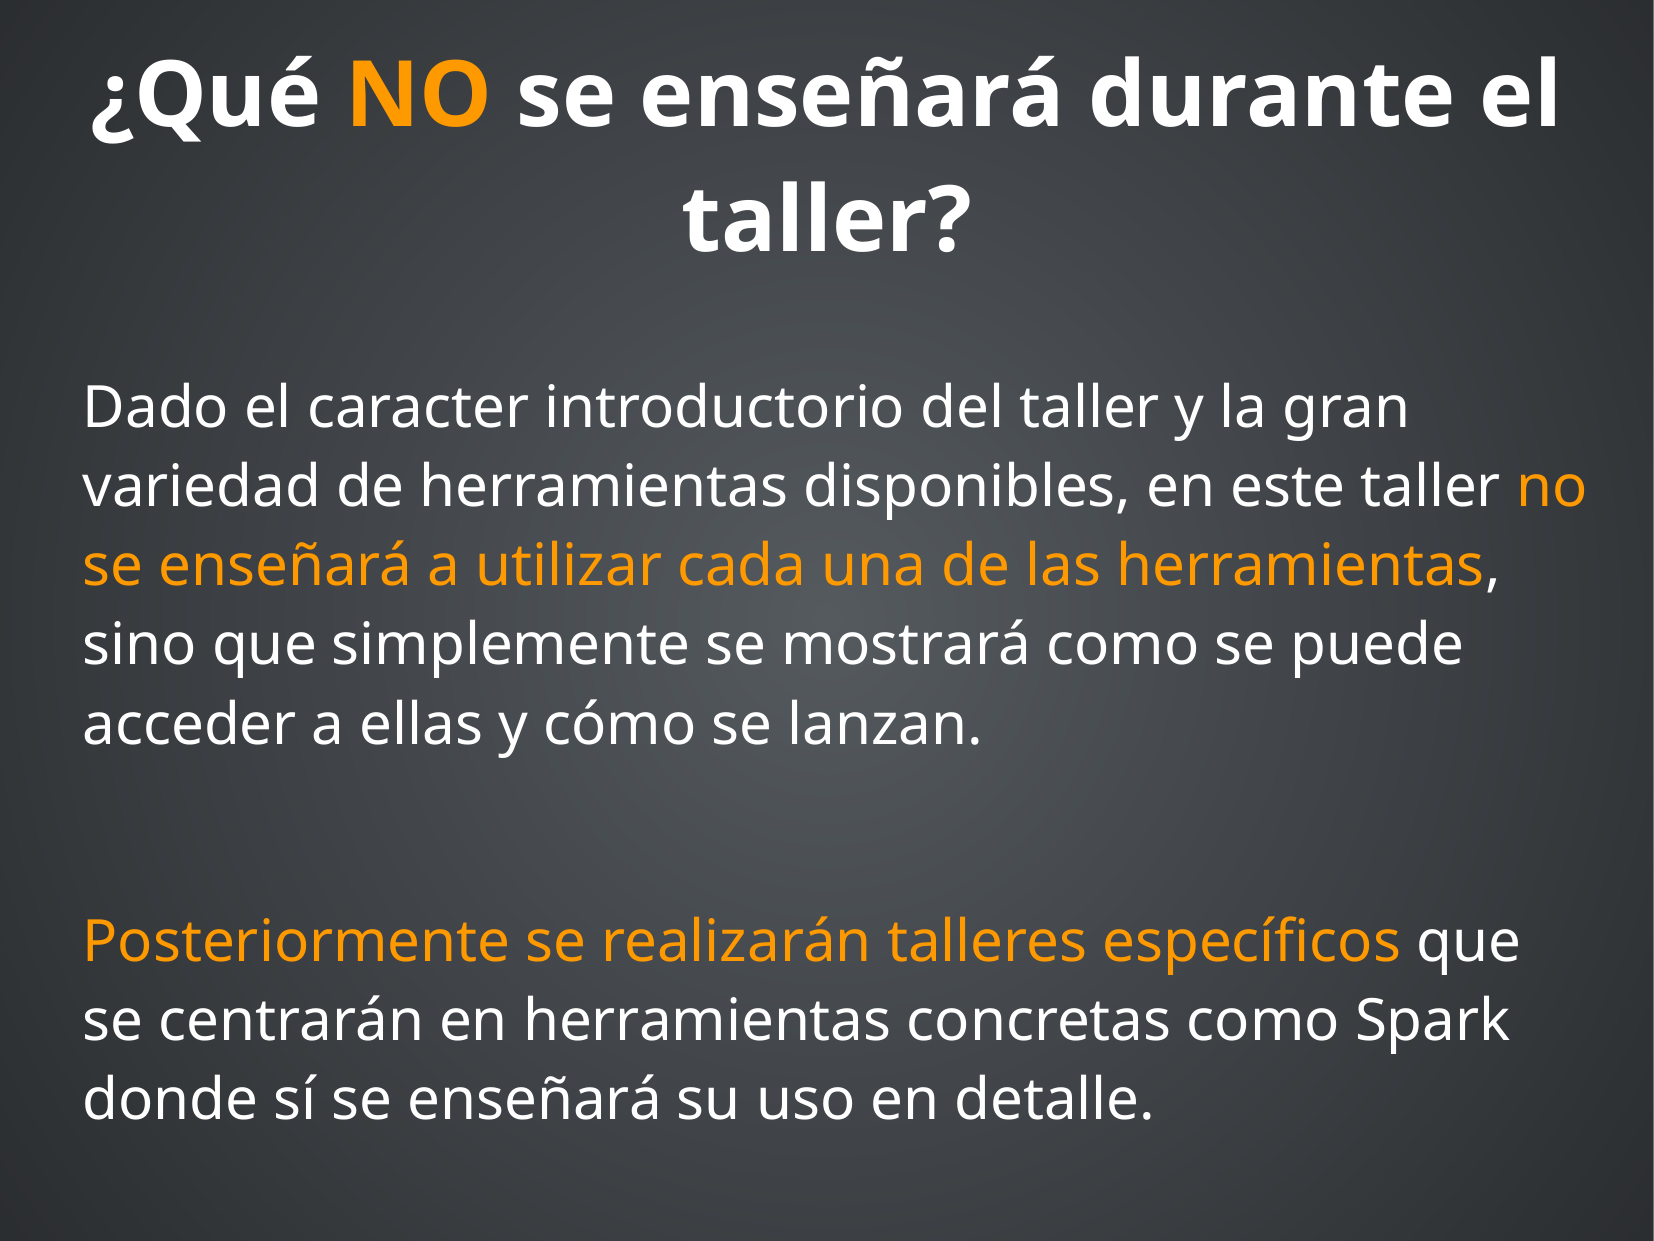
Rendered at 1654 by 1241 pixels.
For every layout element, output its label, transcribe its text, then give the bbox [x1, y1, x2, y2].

title ¿Qué NO se enseñará durante el taller? [82, 45, 1571, 261]
picture [0, 0, 1654, 1241]
list Dado el caracter introductorio del taller y la gran variedad de herramientas disponibles, en este taller no se enseñará a utilizar cada una de las herramientas, sino que simplemente se mostrará como se puede acceder a ellas y cómo se lanzan. Posteriormente se realizarán talleres específicos que se centrarán en herramientas concretas como Spark donde sí se enseñará su uso en detalle. [82, 364, 1595, 1034]
